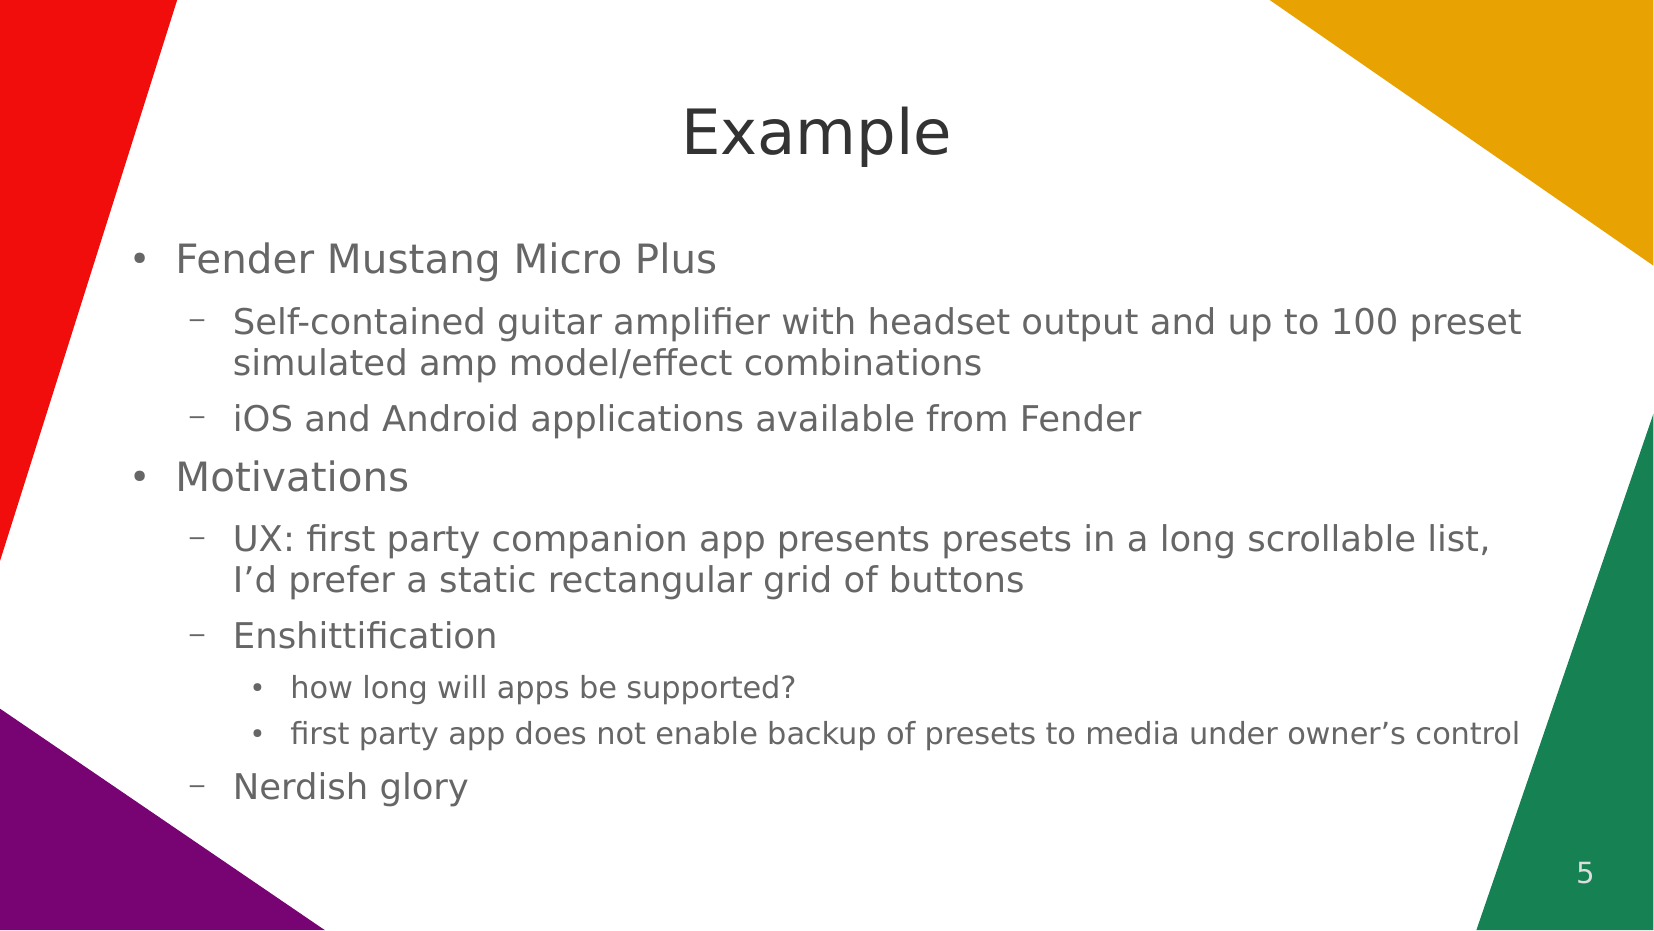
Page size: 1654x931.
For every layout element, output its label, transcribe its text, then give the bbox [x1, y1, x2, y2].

list Fender Mustang Micro Plus Self-contained guitar amplifier with headset output and up to 100 preset simulated amp model/effect combinations iOS and Android applications available from Fender Motivations UX: first party companion app presents presets in a long scrollable list, I’d prefer a static rectangular grid of buttons Enshittification how long will apps be supported? first party app does not enable backup of presets to media under owner’s control Nerdish glory [118, 236, 1536, 827]
title Example [118, 59, 1536, 207]
